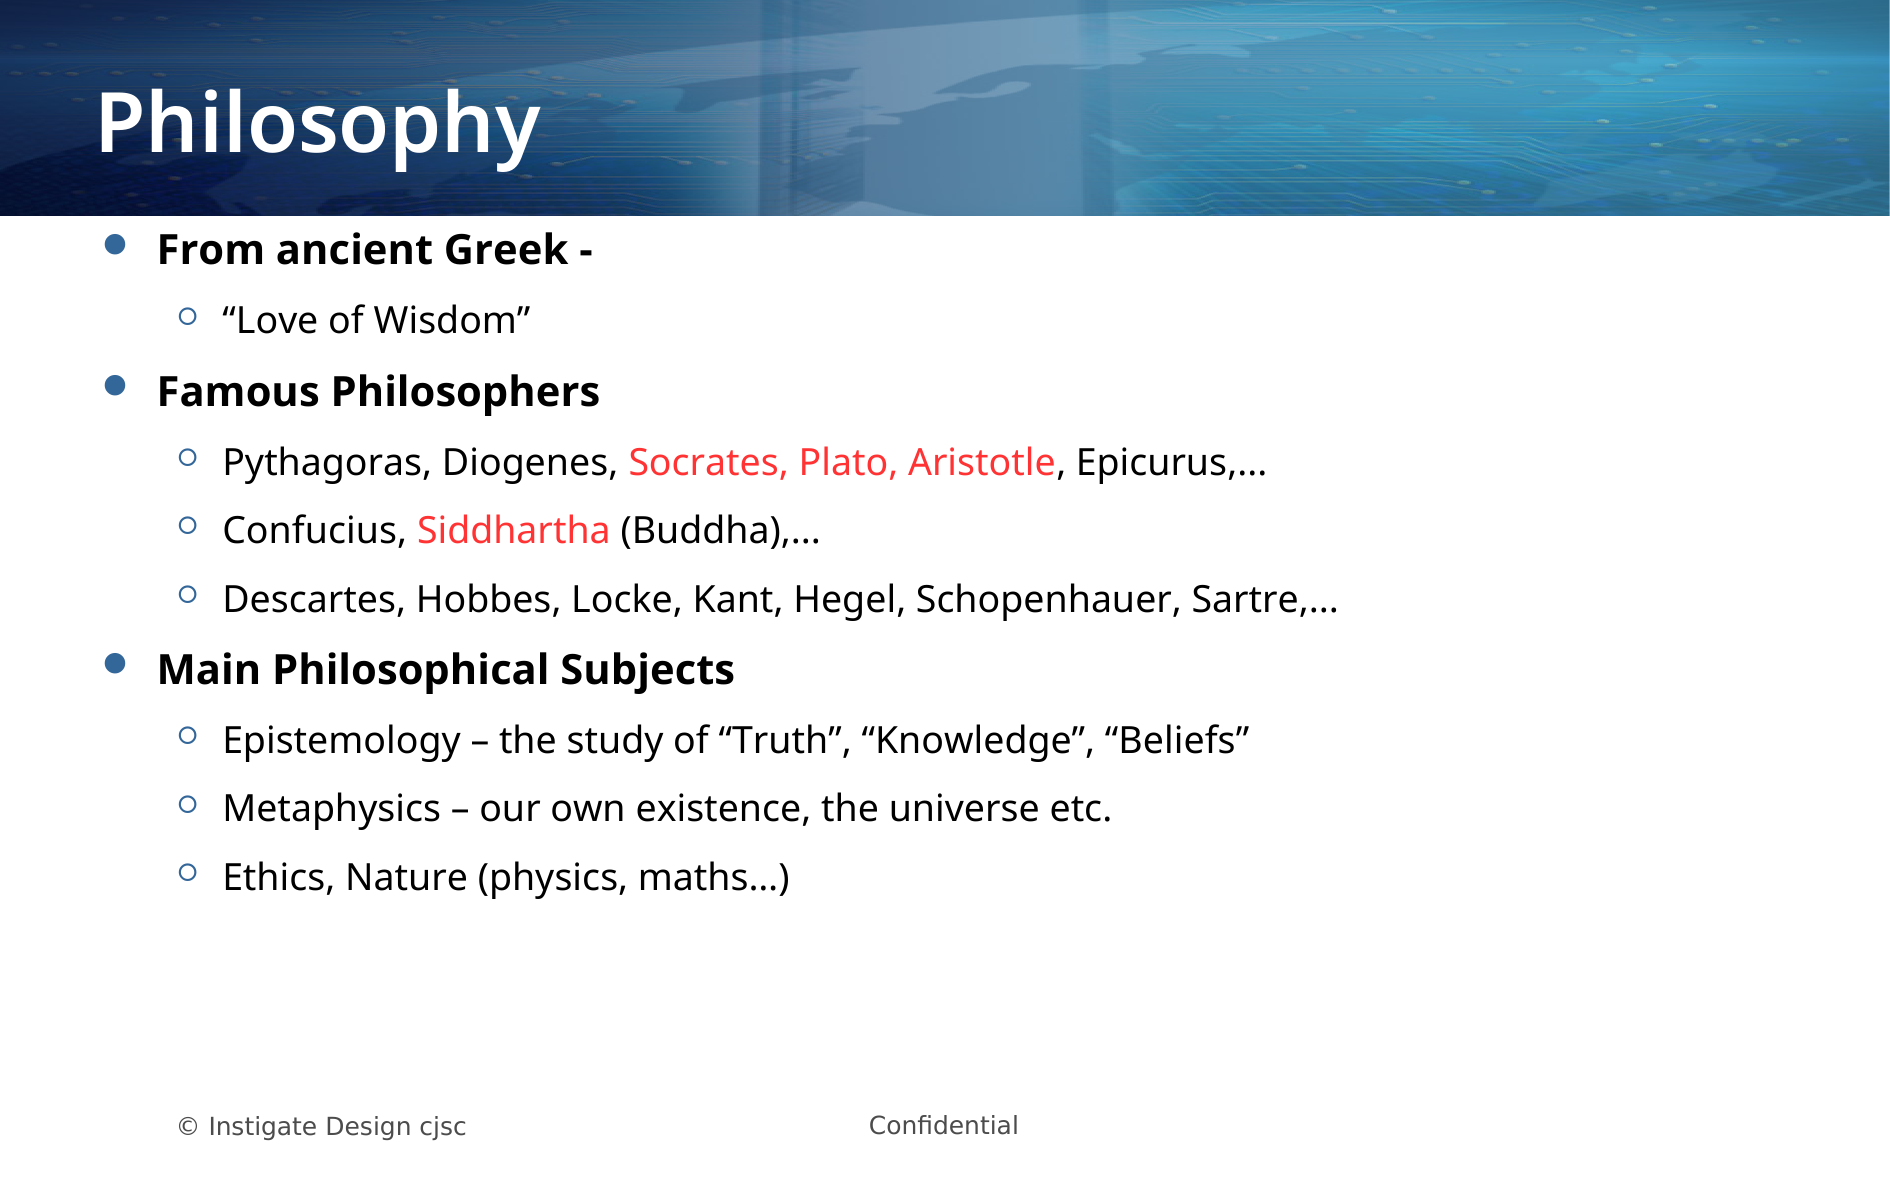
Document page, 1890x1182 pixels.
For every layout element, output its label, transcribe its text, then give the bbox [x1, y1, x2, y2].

picture [0, 0, 1890, 216]
title Philosophy [94, 35, 1793, 205]
list From ancient Greek - “Love of Wisdom” Famous Philosophers Pythagoras, Diogenes, Socrates, Plato, Aristotle, Epicurus,... Confucius, Siddhartha (Buddha),... Descartes, Hobbes, Locke, Kant, Hegel, Schopenhauer, Sartre,... Main Philosophical Subjects Epistemology – the study of “Truth”, “Knowledge”, “Beliefs” Metaphysics – our own existence, the universe etc. Ethics, Nature (physics, maths…) [101, 220, 1802, 906]
